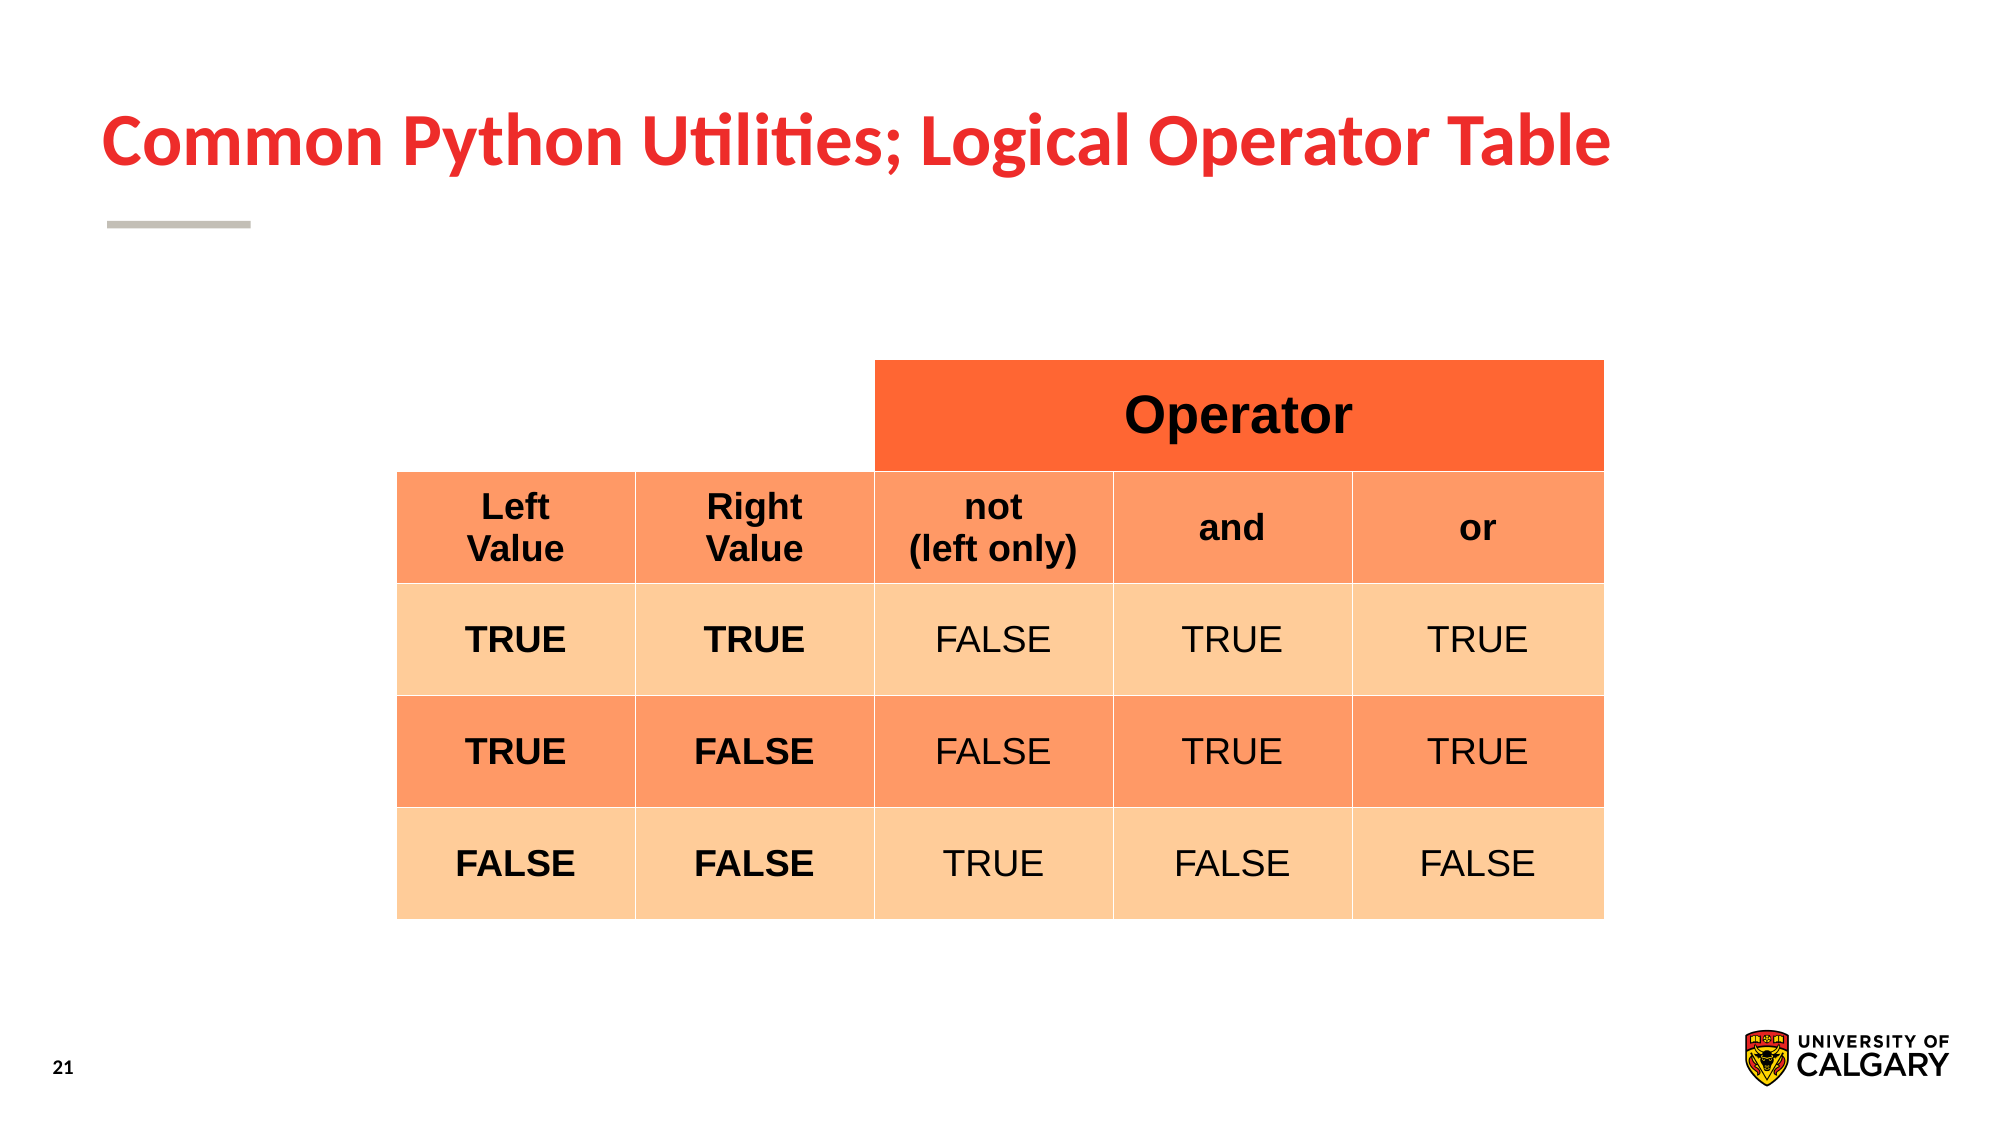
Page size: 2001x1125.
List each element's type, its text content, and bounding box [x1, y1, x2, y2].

table_header [397, 360, 635, 471]
picture [1722, 1012, 1972, 1099]
table_cell FALSE [1353, 808, 1604, 919]
table_cell FALSE [1114, 808, 1352, 919]
table_cell Right Value [636, 472, 874, 583]
table_cell TRUE [636, 584, 874, 695]
table_header [636, 360, 874, 471]
table_cell TRUE [1353, 696, 1604, 807]
table_cell TRUE [875, 808, 1113, 919]
table_cell FALSE [875, 696, 1113, 807]
table_cell or [1353, 472, 1604, 583]
table_cell TRUE [1114, 696, 1352, 807]
table_header Operator [875, 360, 1604, 471]
table_cell TRUE [397, 696, 635, 807]
table_cell FALSE [397, 808, 635, 919]
table_cell and [1114, 472, 1352, 583]
table_cell TRUE [1114, 584, 1352, 695]
table_cell Left Value [397, 472, 635, 583]
table_cell not (left only) [875, 472, 1113, 583]
table_cell FALSE [636, 808, 874, 919]
title Common Python Utilities; Logical Operator Table [87, 60, 1774, 222]
table_cell TRUE [1353, 584, 1604, 695]
table_cell FALSE [636, 696, 874, 807]
table_cell TRUE [397, 584, 635, 695]
table_cell FALSE [875, 584, 1113, 695]
